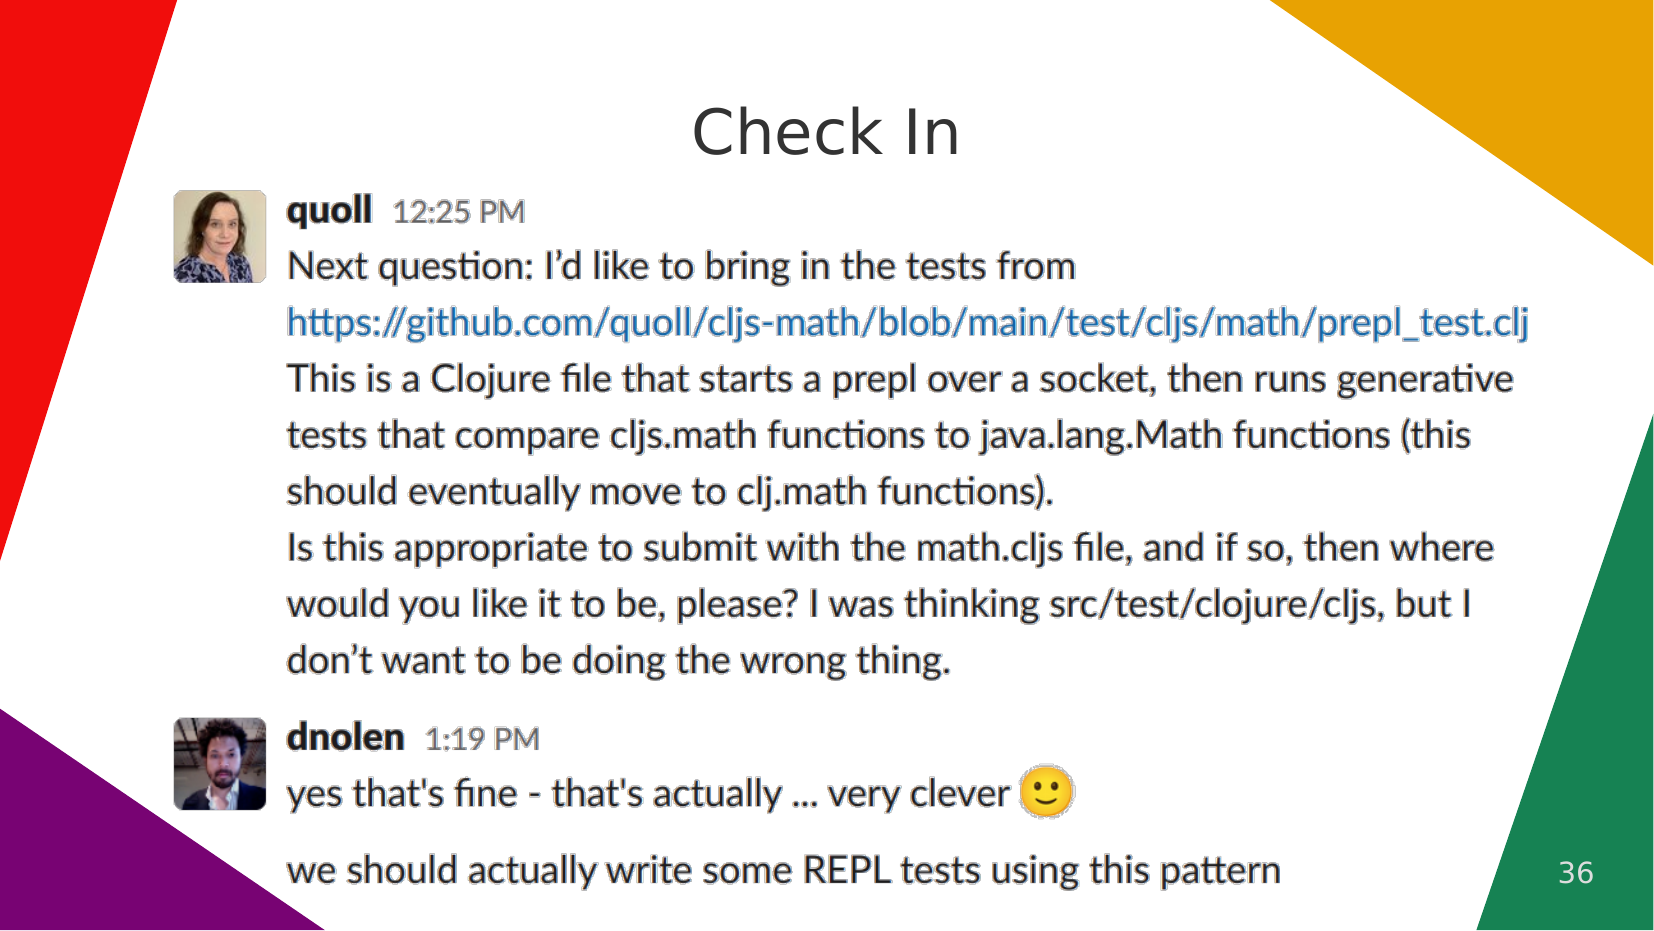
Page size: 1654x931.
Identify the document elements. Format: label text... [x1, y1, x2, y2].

picture [160, 178, 1551, 910]
title Check In [118, 59, 1536, 207]
